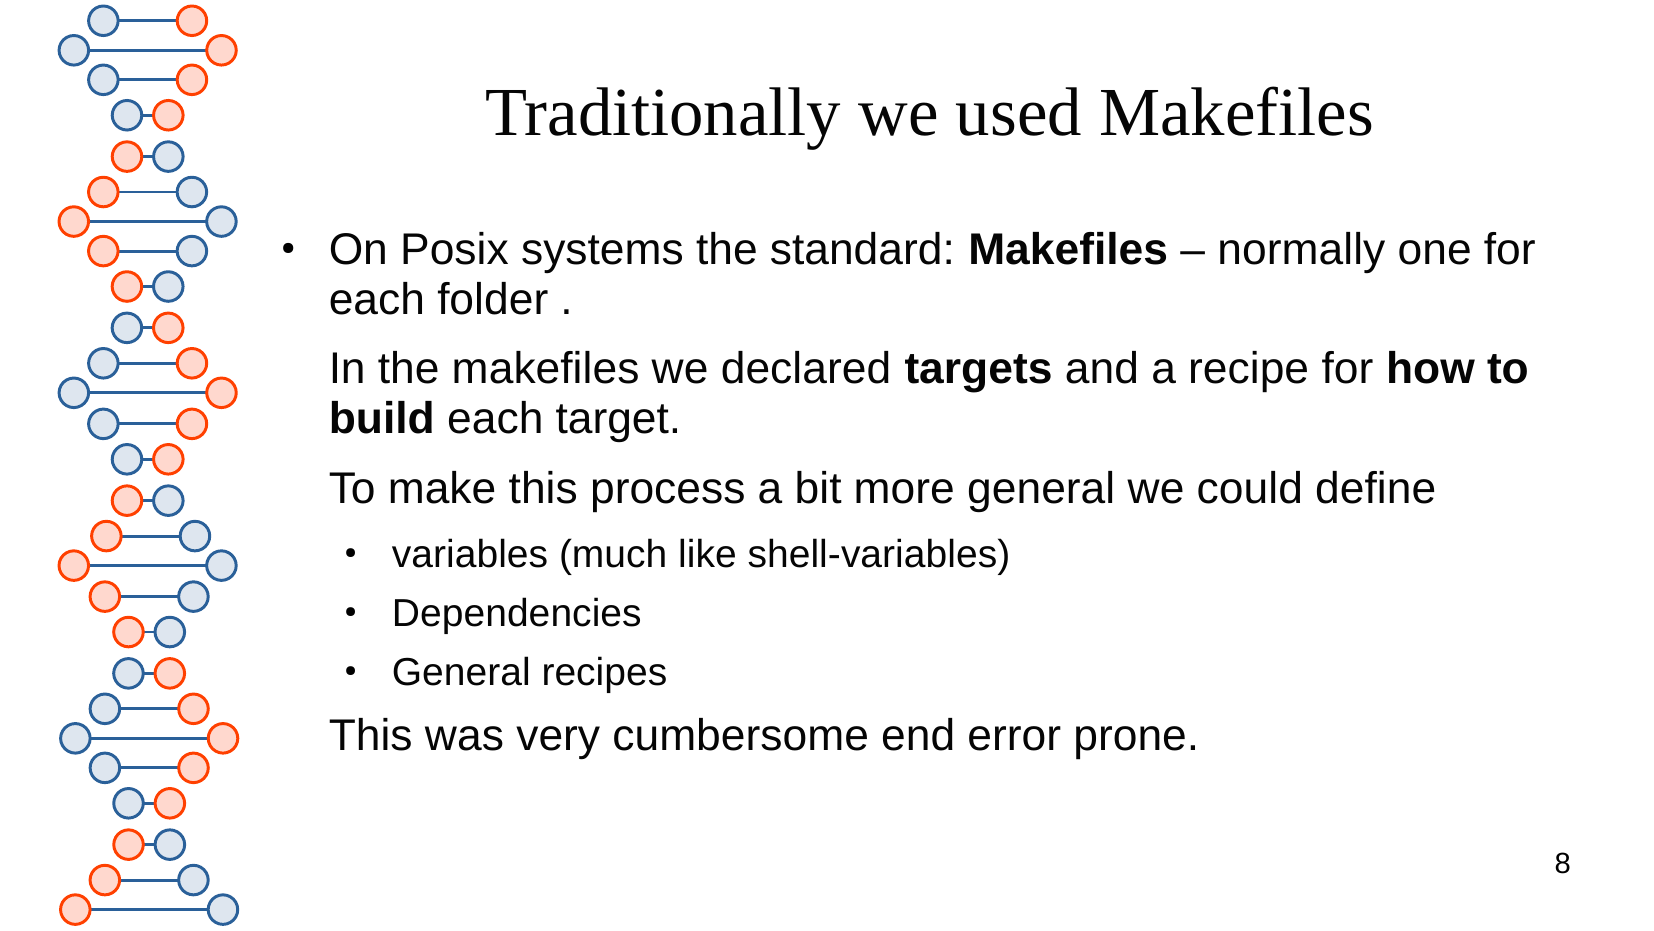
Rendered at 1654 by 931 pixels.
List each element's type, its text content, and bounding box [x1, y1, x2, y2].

list On Posix systems the standard: Makefiles – normally one for each folder . In the makefiles we declared targets and a recipe for how to build each target. To make this process a bit more general we could define variables (much like shell-variables) Dependencies General recipes This was very cumbersome end error prone. [265, 224, 1595, 764]
title Traditionally we used Makefiles [265, 35, 1595, 189]
